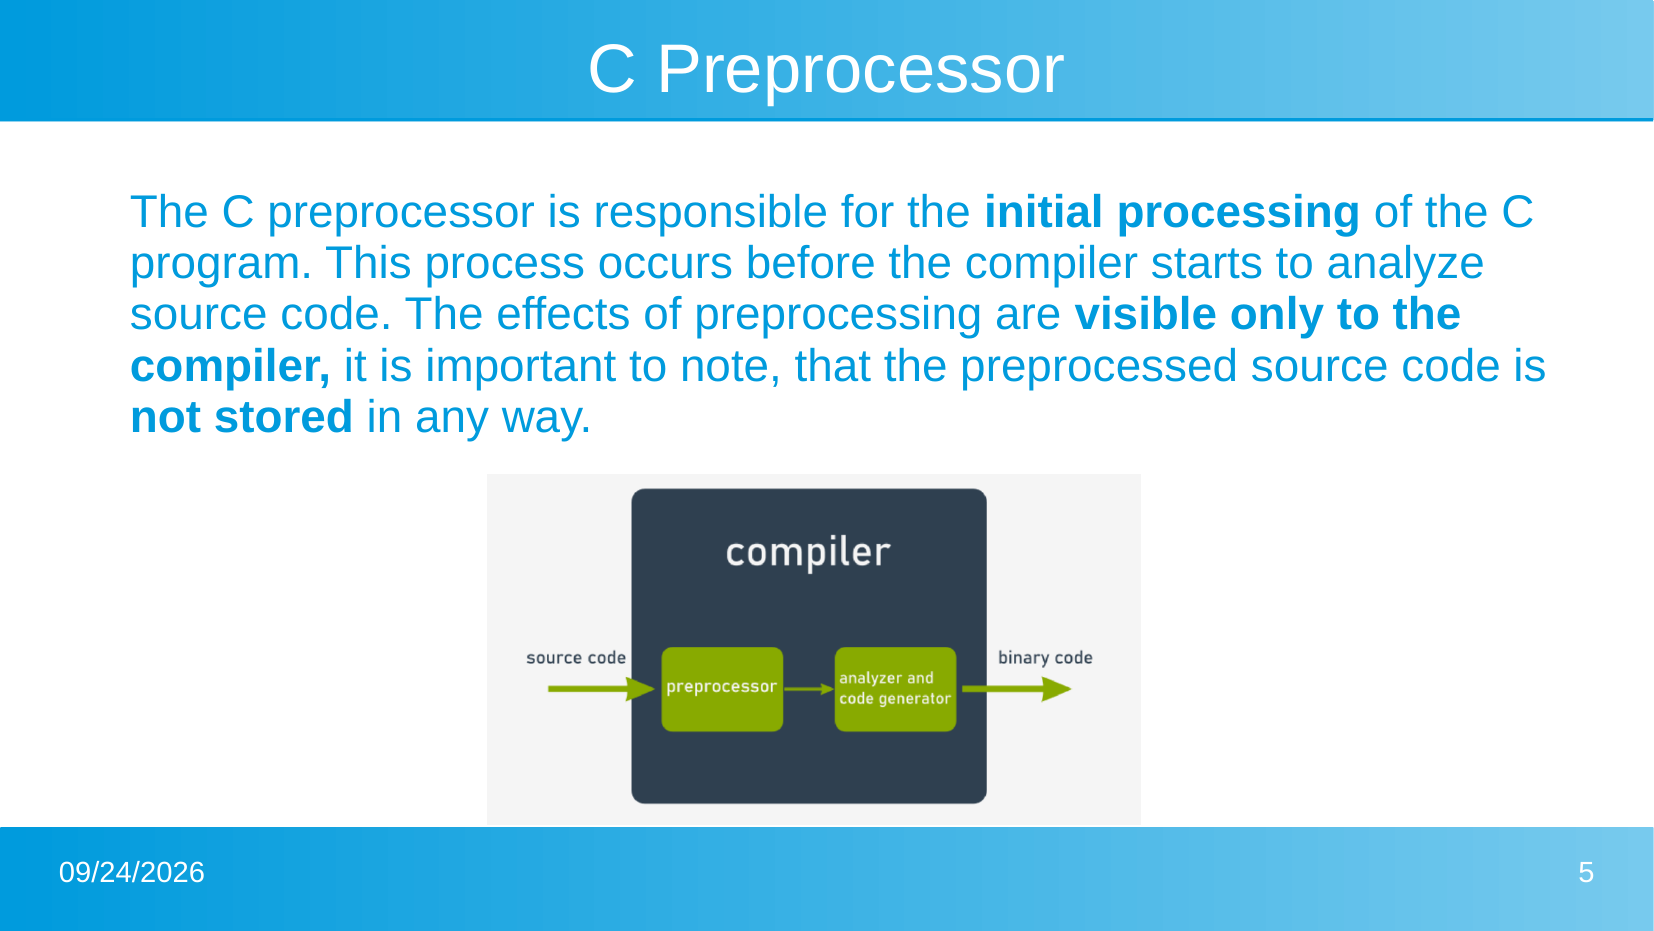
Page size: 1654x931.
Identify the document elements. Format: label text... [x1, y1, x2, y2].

title C Preprocessor [59, 29, 1595, 107]
picture [487, 474, 1141, 826]
list The C preprocessor is responsible for the initial processing of the C program. This process occurs before the compiler starts to analyze source code. The effects of preprocessing are visible only to the compiler, it is important to note, that the preprocessed source code is not stored in any way. [59, 107, 1595, 699]
